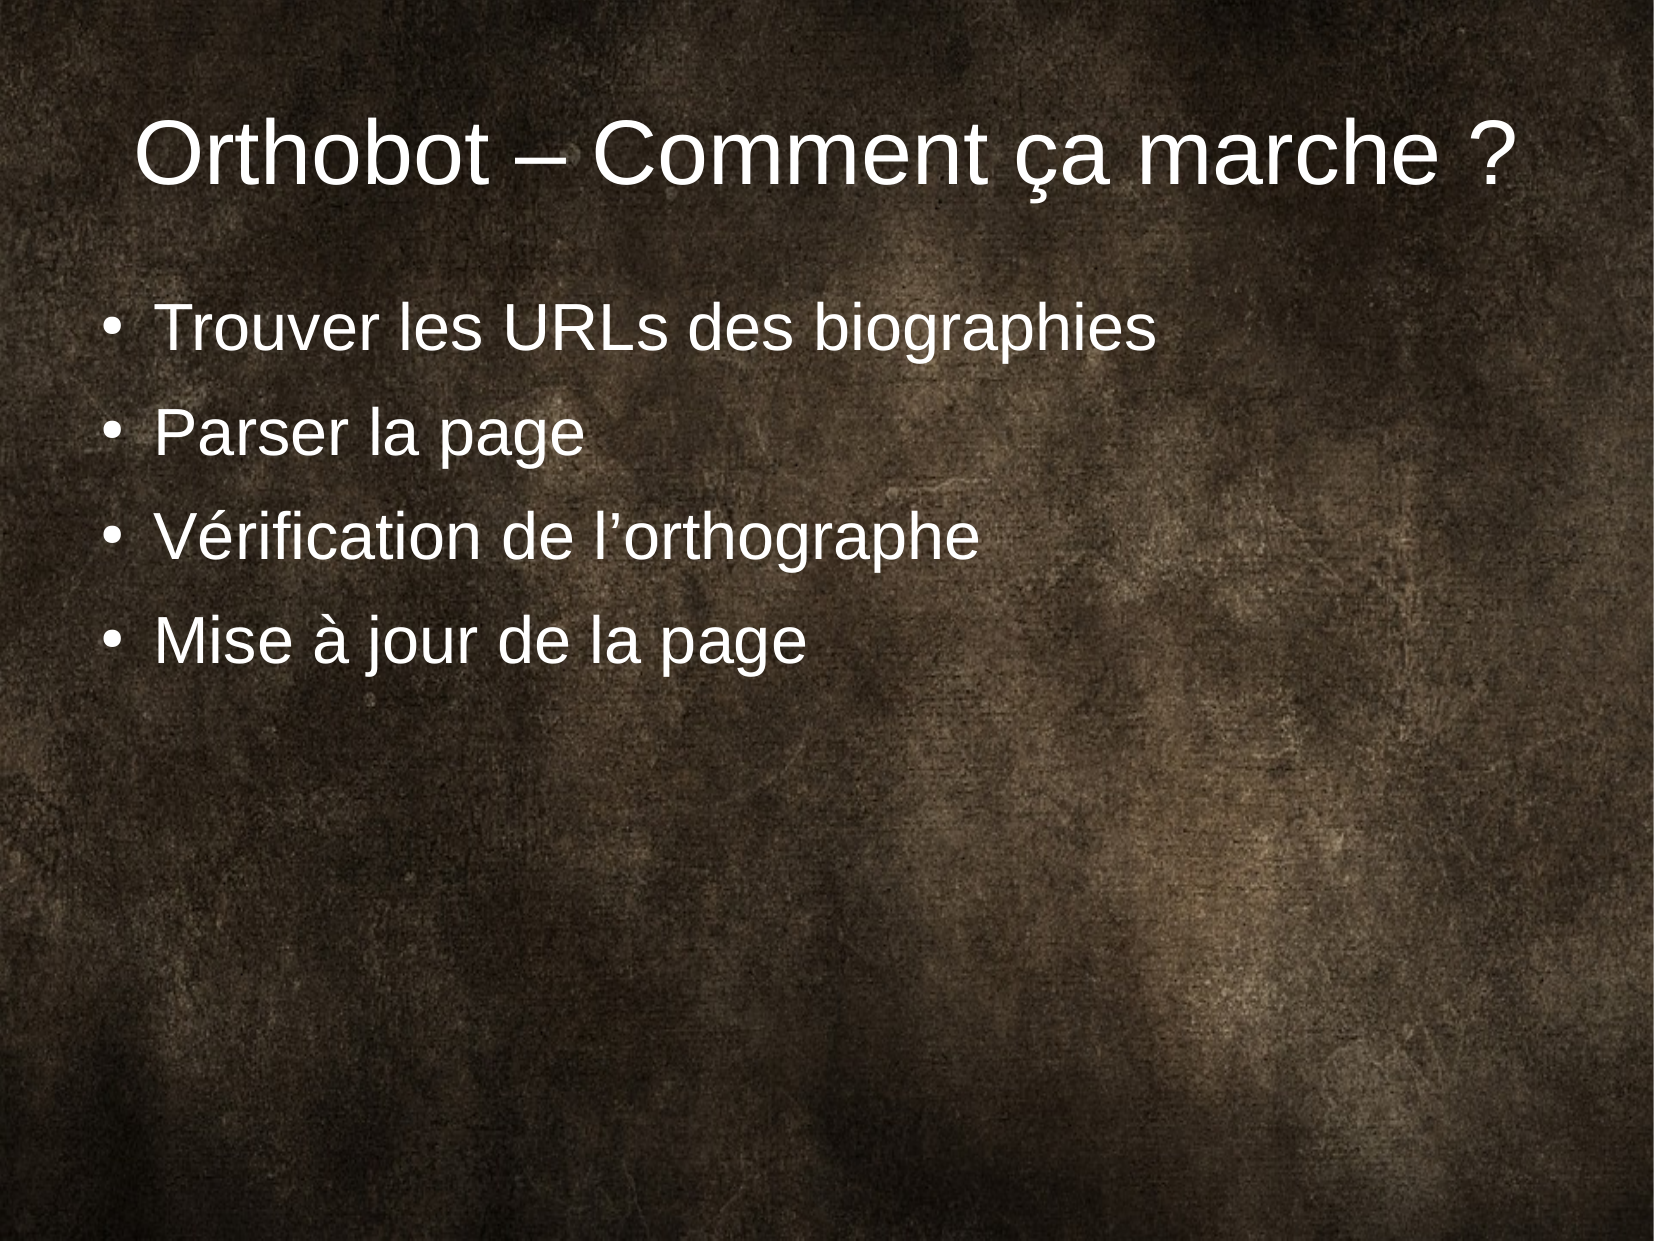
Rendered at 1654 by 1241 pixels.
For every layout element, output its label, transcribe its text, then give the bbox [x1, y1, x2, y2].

list Trouver les URLs des biographies Parser la page Vérification de l’orthographe Mise à jour de la page [82, 290, 1571, 1010]
picture [0, 0, 1654, 1241]
title Orthobot – Comment ça marche ? [82, 49, 1571, 257]
